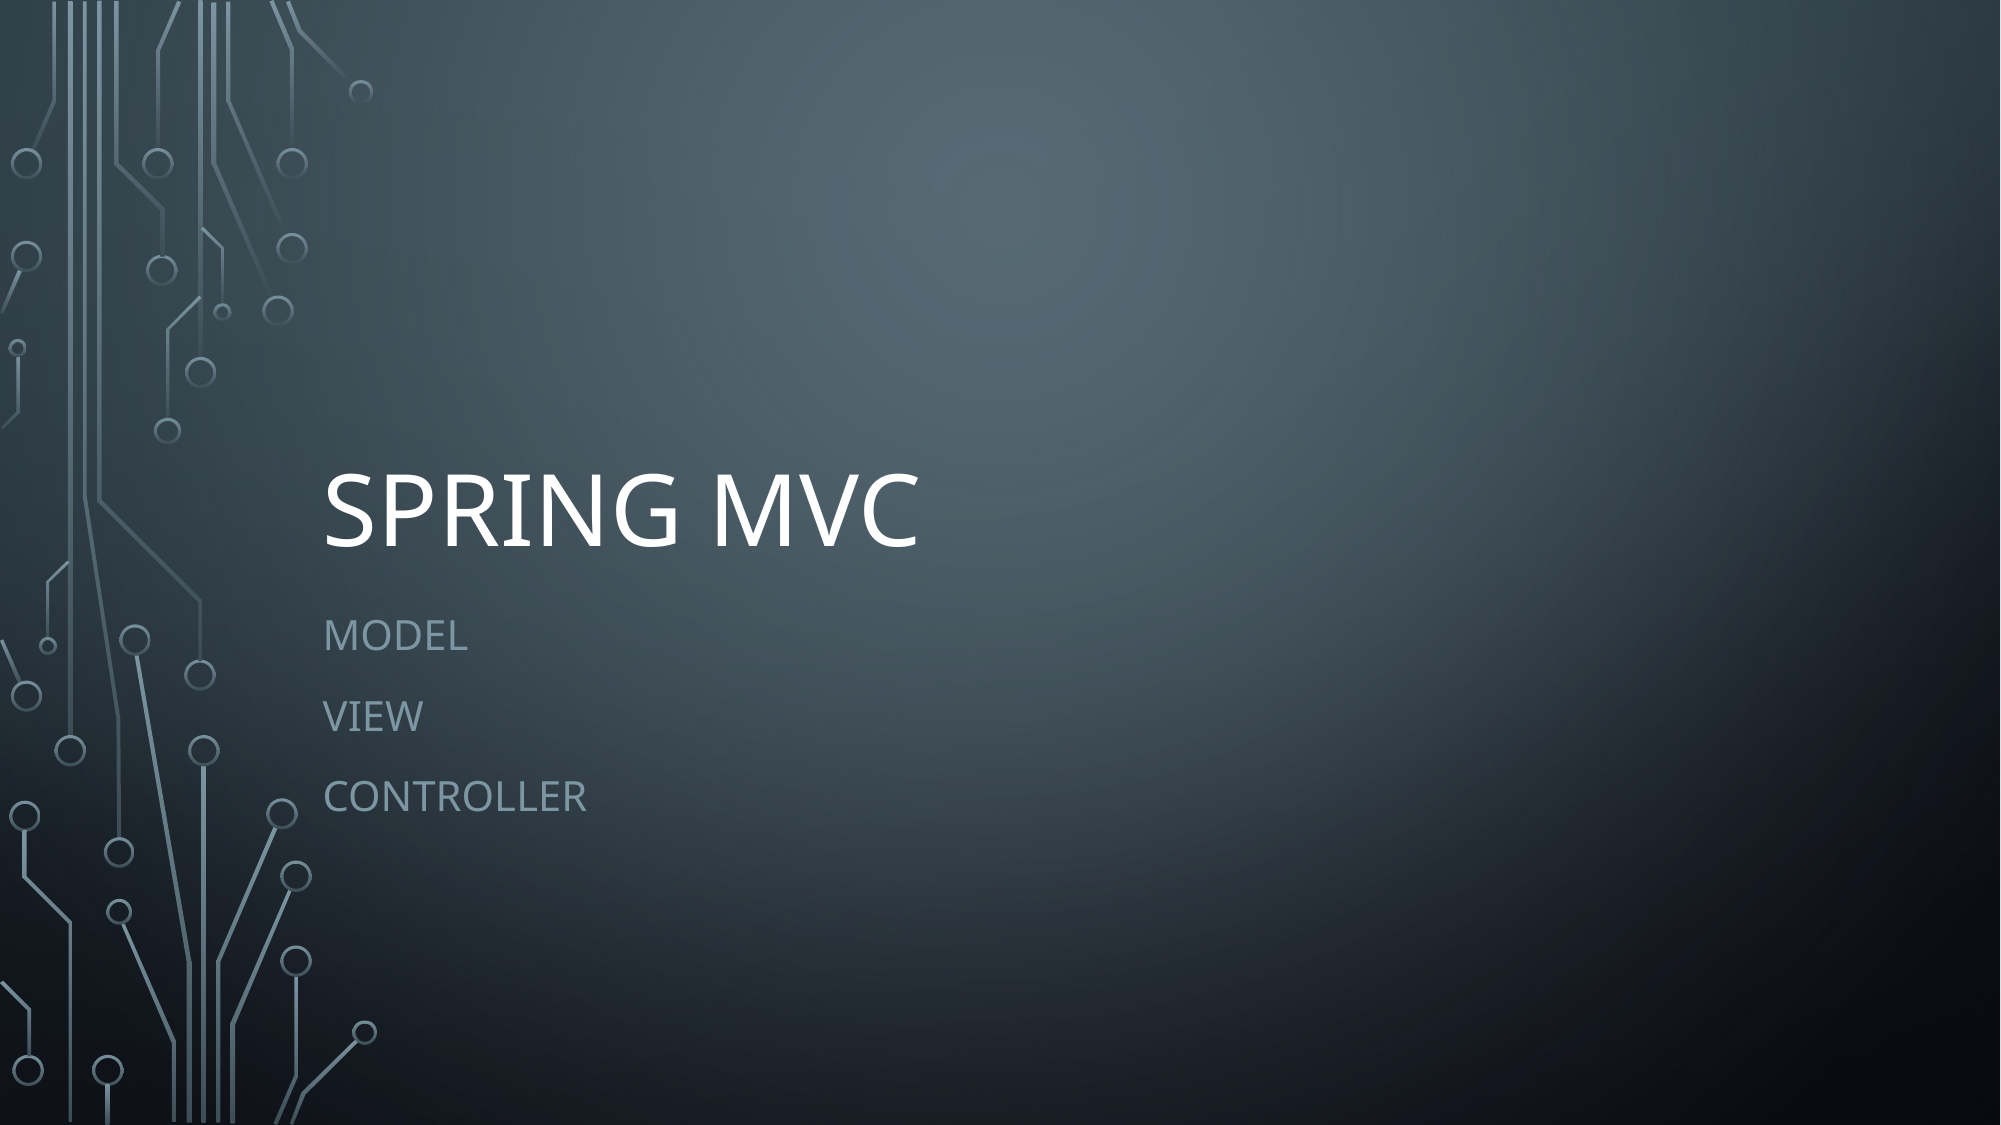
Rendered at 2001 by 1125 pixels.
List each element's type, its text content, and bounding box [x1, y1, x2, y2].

title Spring MVC [307, 184, 1750, 576]
subtitle Model View Controller [307, 590, 1750, 863]
